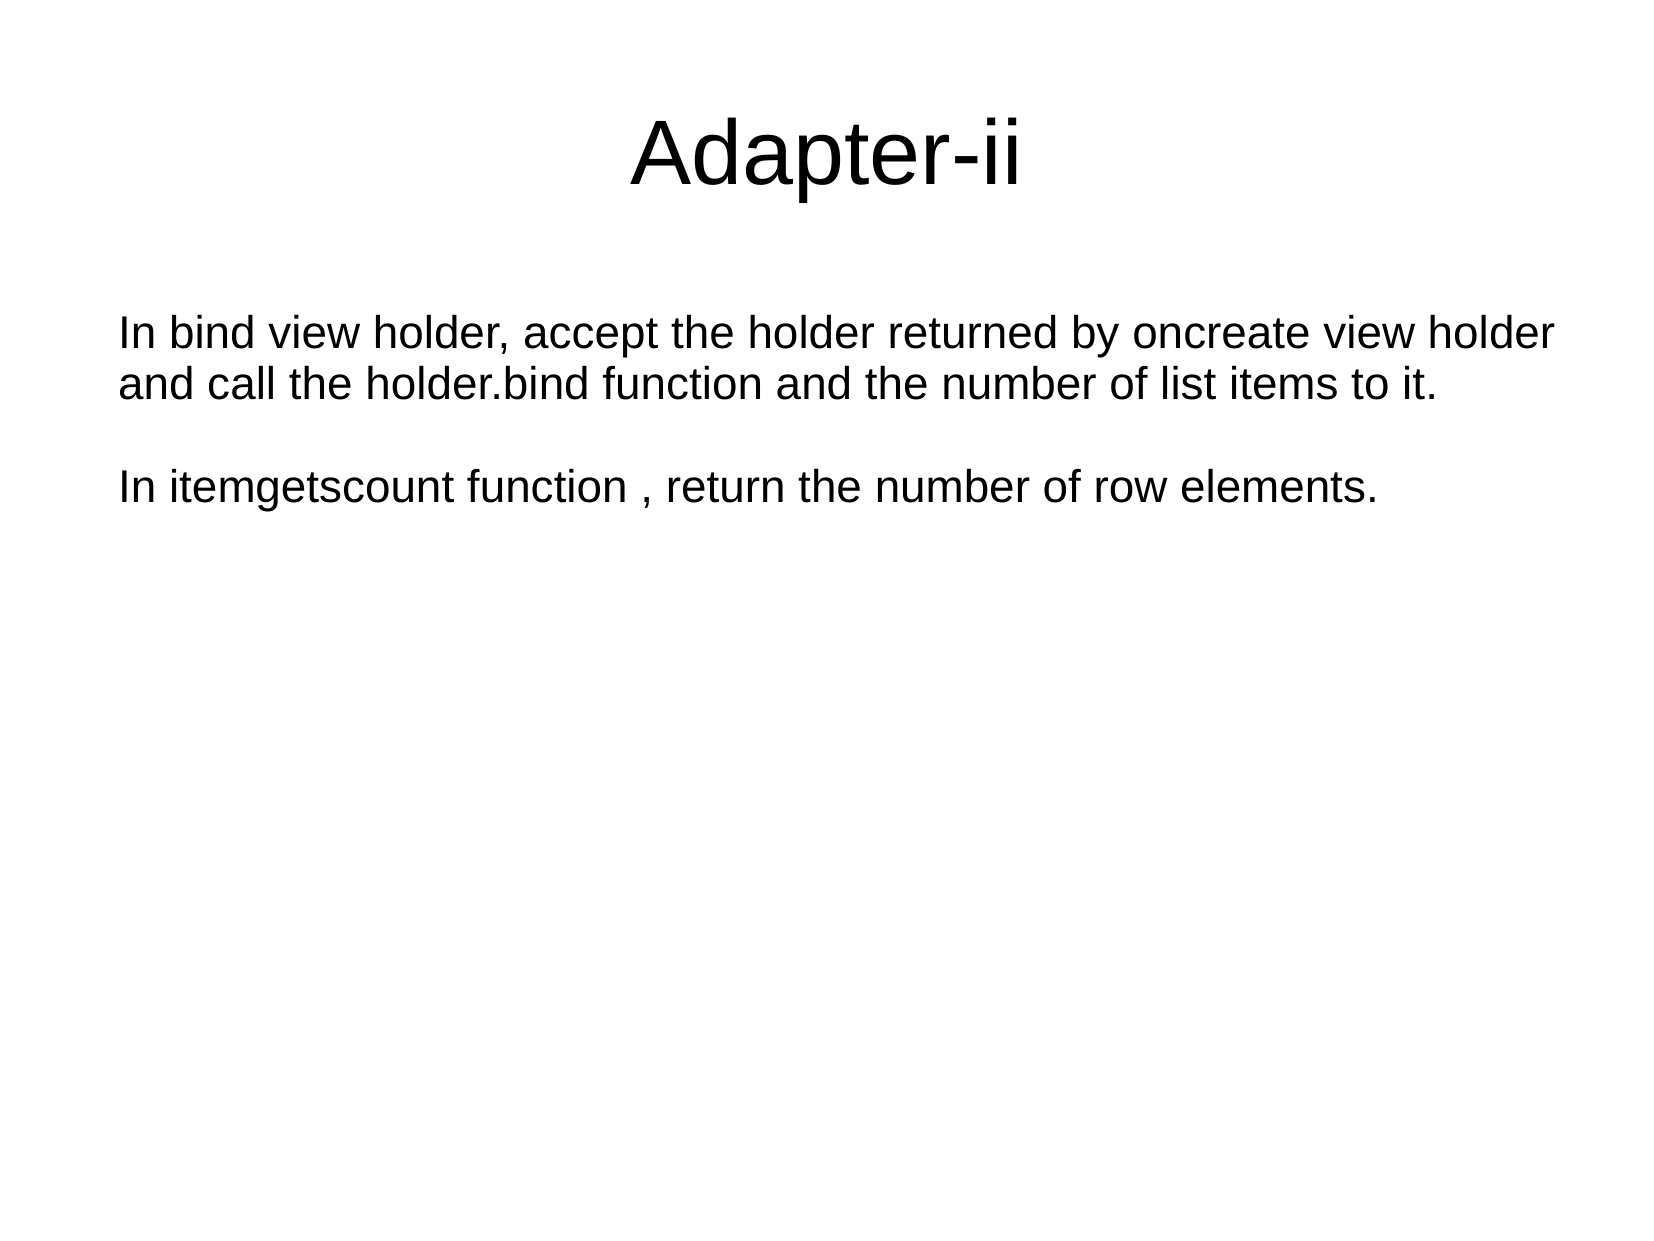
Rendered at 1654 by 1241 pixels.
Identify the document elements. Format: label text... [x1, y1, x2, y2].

title Adapter-ii [82, 49, 1571, 257]
text_box In bind view holder, accept the holder returned by oncreate view holder and call the holder.bind function and the number of list items to it. In itemgetscount function , return the number of row elements. [118, 307, 1607, 1027]
